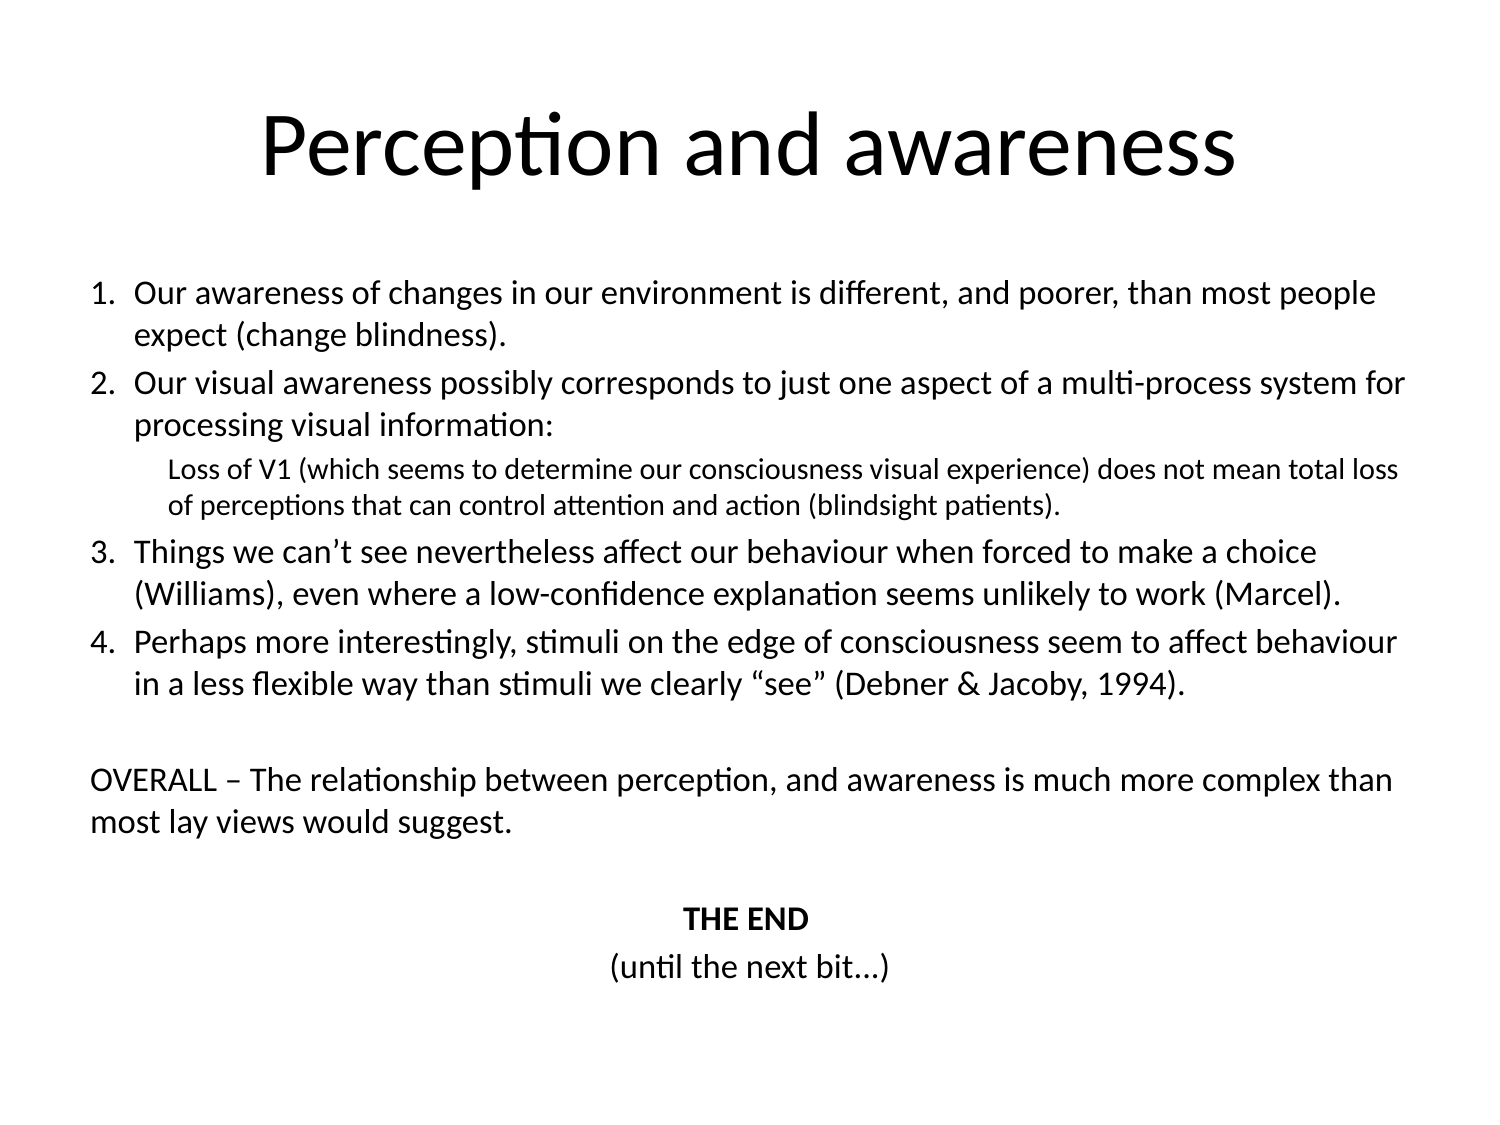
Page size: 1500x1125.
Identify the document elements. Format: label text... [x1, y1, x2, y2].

title Perception and awareness [75, 45, 1425, 233]
list Our awareness of changes in our environment is different, and poorer, than most people expect (change blindness). Our visual awareness possibly corresponds to just one aspect of a multi-process system for processing visual information: Loss of V1 (which seems to determine our consciousness visual experience) does not mean total loss of perceptions that can control attention and action (blindsight patients). Things we can’t see nevertheless affect our behaviour when forced to make a choice (Williams), even where a low-confidence explanation seems unlikely to work (Marcel). Perhaps more interestingly, stimuli on the edge of consciousness seem to affect behaviour in a less flexible way than stimuli we clearly “see” (Debner & Jacoby, 1994). OVERALL – The relationship between perception, and awareness is much more complex than most lay views would suggest. THE END (until the next bit...) [75, 262, 1425, 1005]
